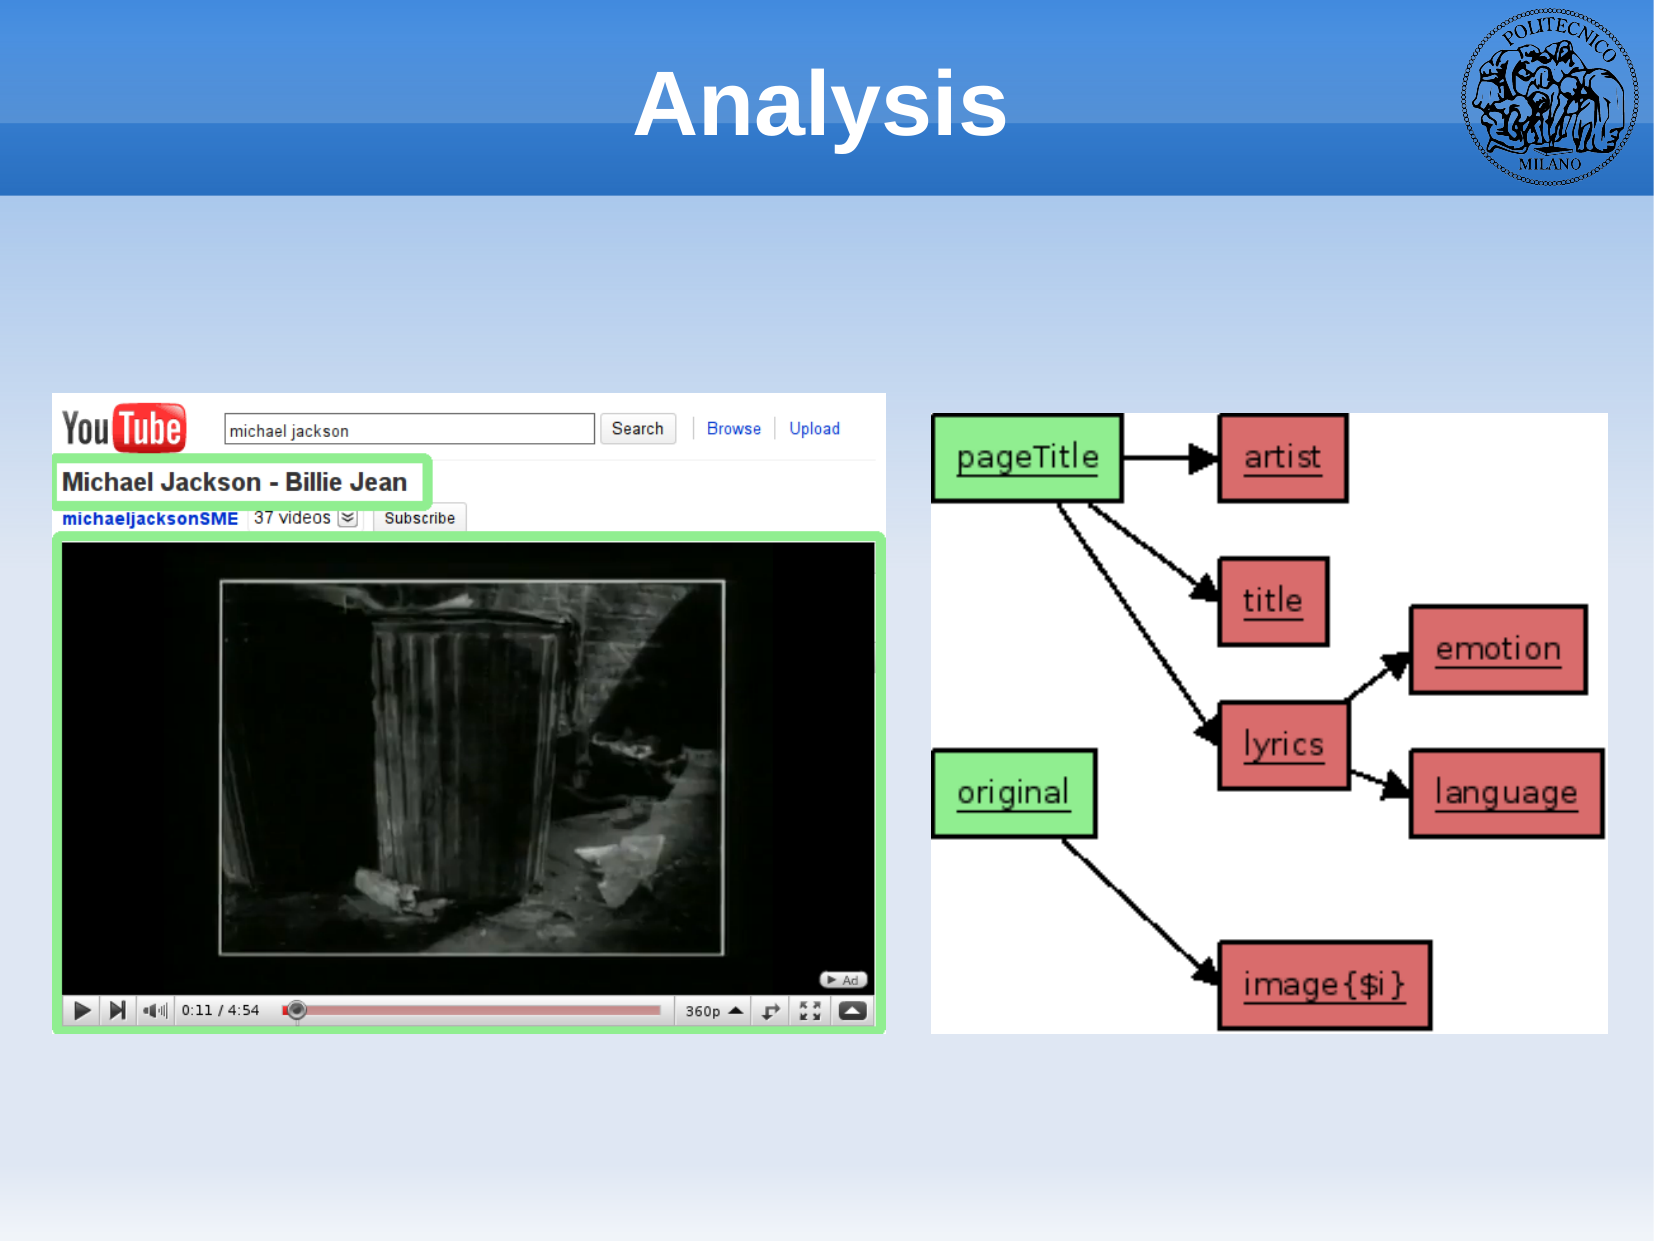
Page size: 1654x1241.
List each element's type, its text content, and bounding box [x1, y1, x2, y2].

picture [0, 0, 1654, 1241]
title Analysis [76, 0, 1565, 208]
